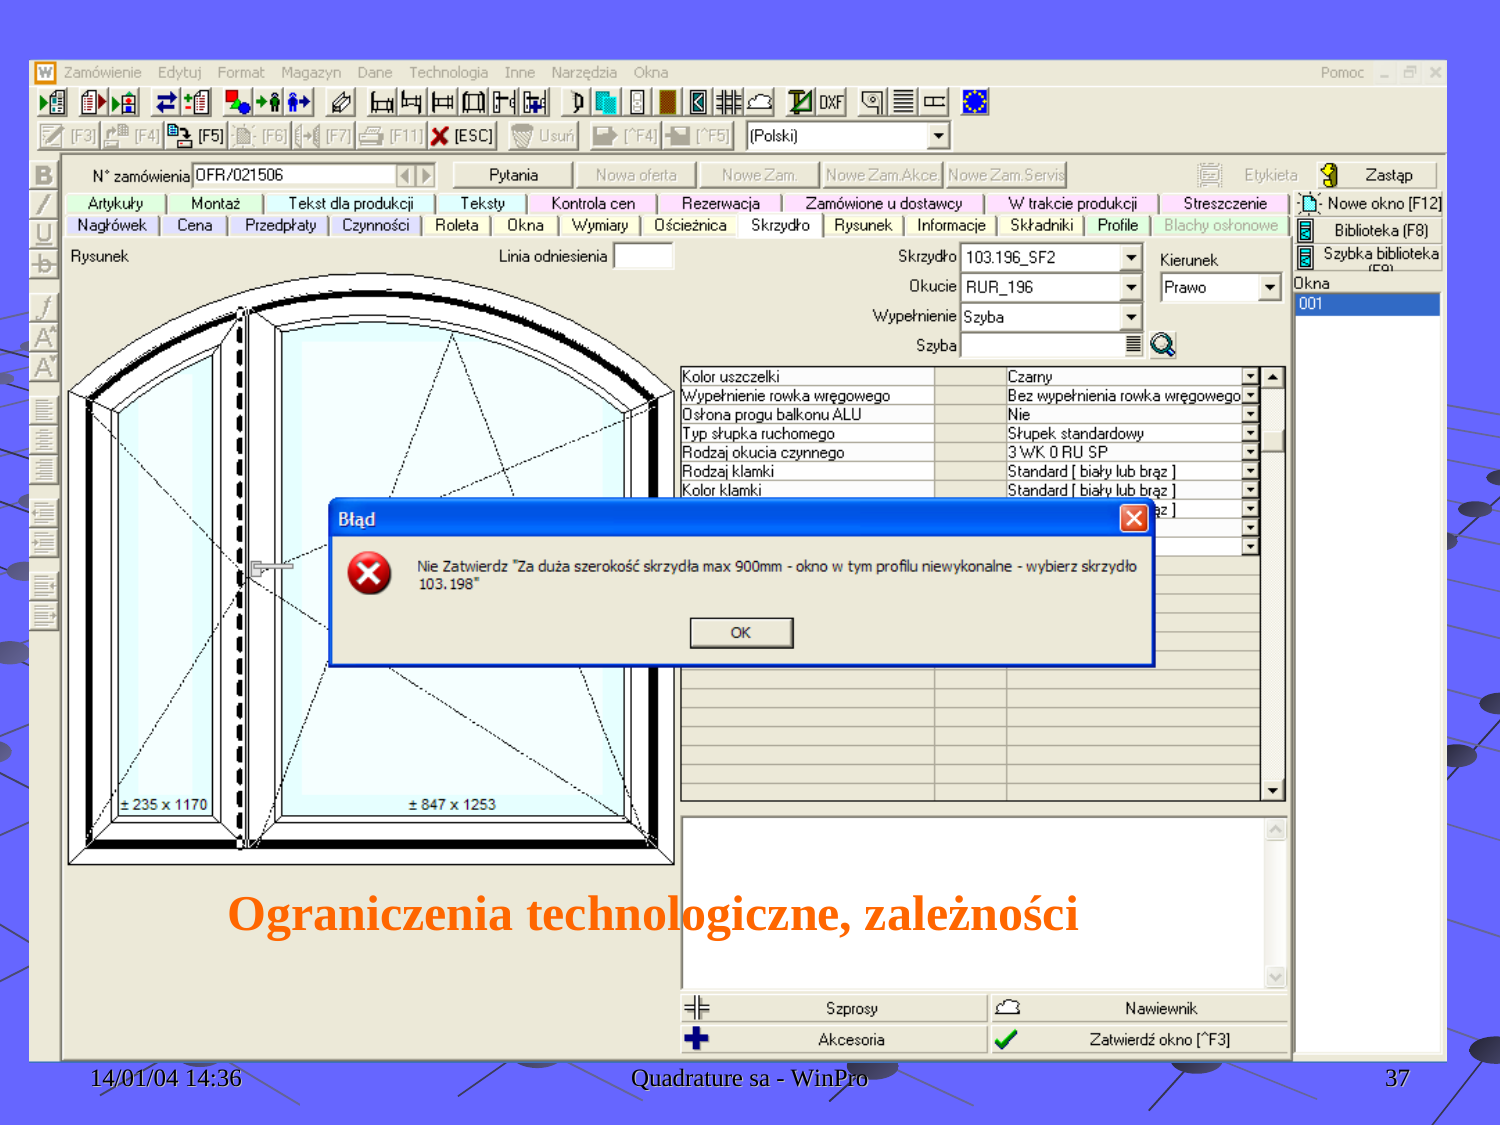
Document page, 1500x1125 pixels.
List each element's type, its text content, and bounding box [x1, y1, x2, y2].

text_box Ograniczenia technologiczne, zależności [227, 889, 1081, 941]
picture [29, 59, 1447, 1063]
